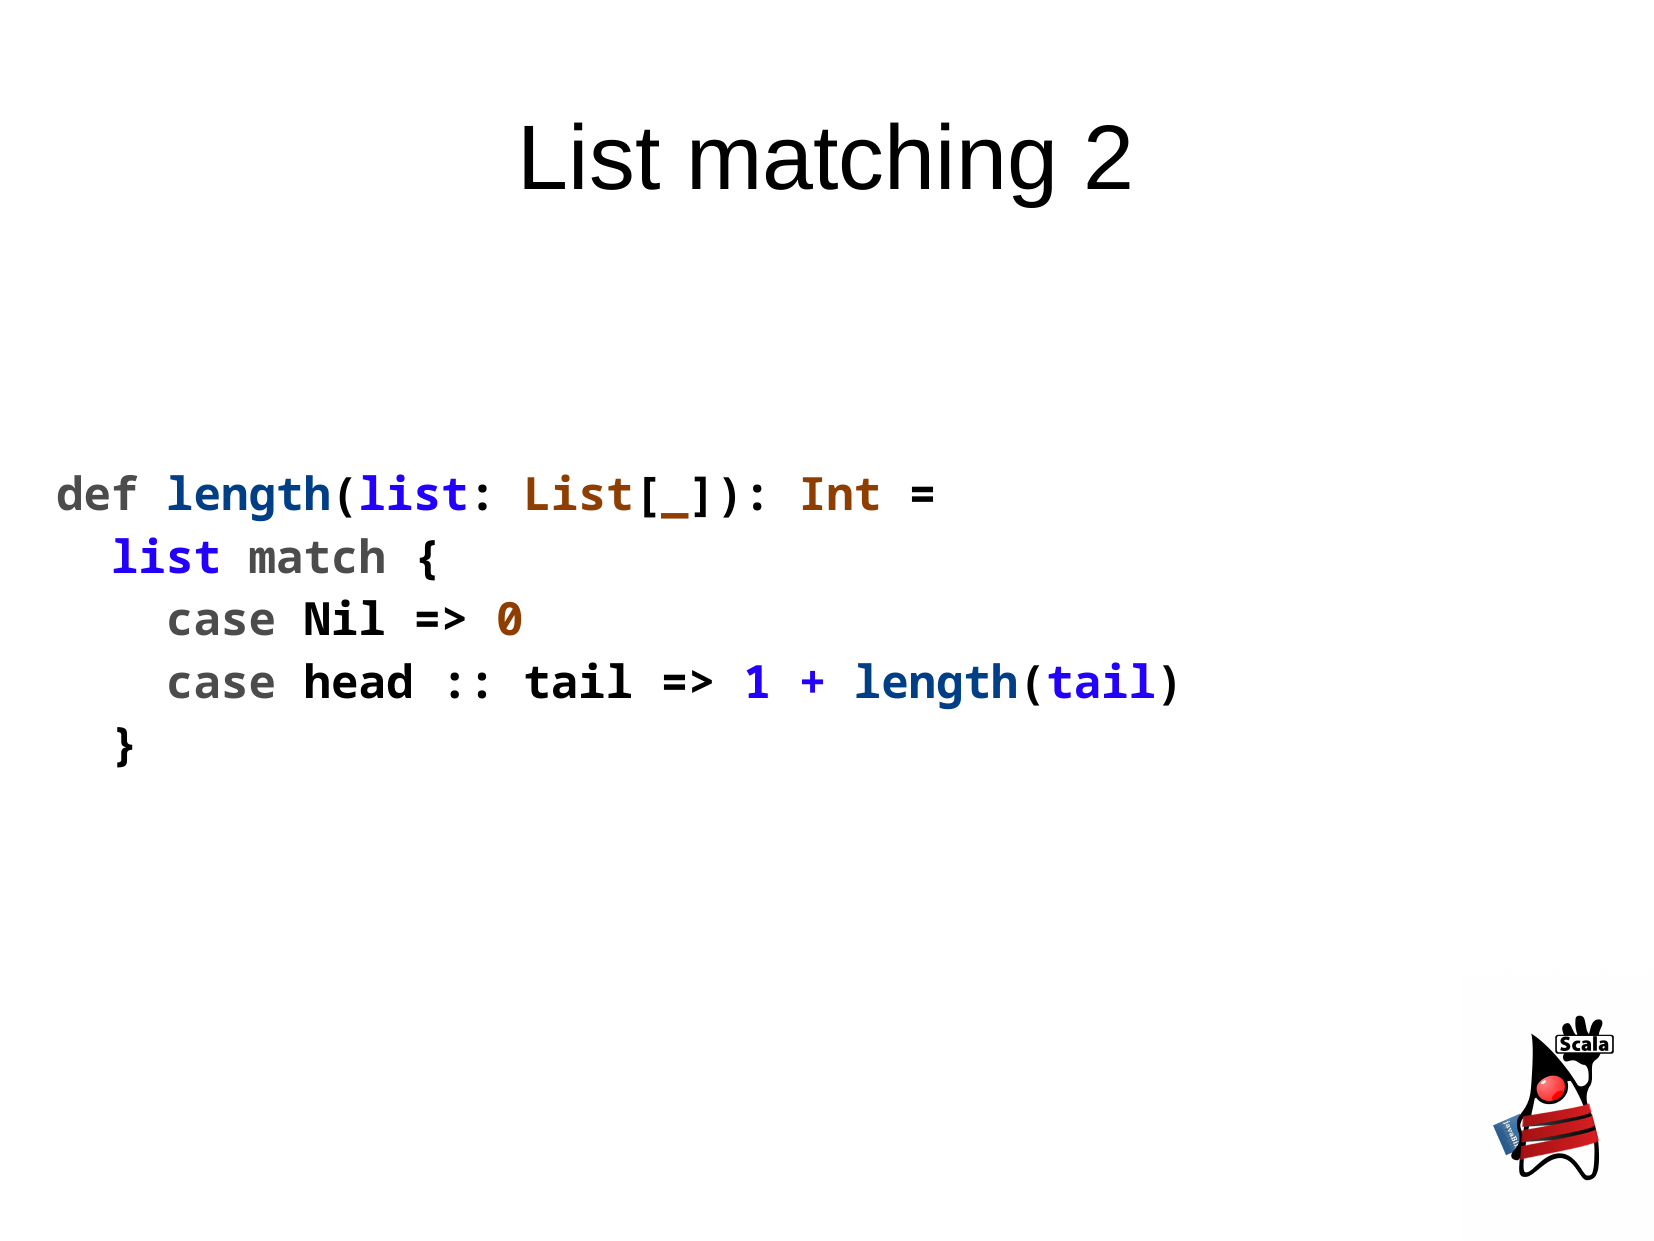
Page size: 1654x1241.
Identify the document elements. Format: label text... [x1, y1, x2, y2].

text_box def length(list: List[_]): Int = list match { case Nil => 0 case head :: tail => 1 + length(tail) } [41, 454, 1654, 728]
text_box List matching 2 [82, 56, 1571, 250]
